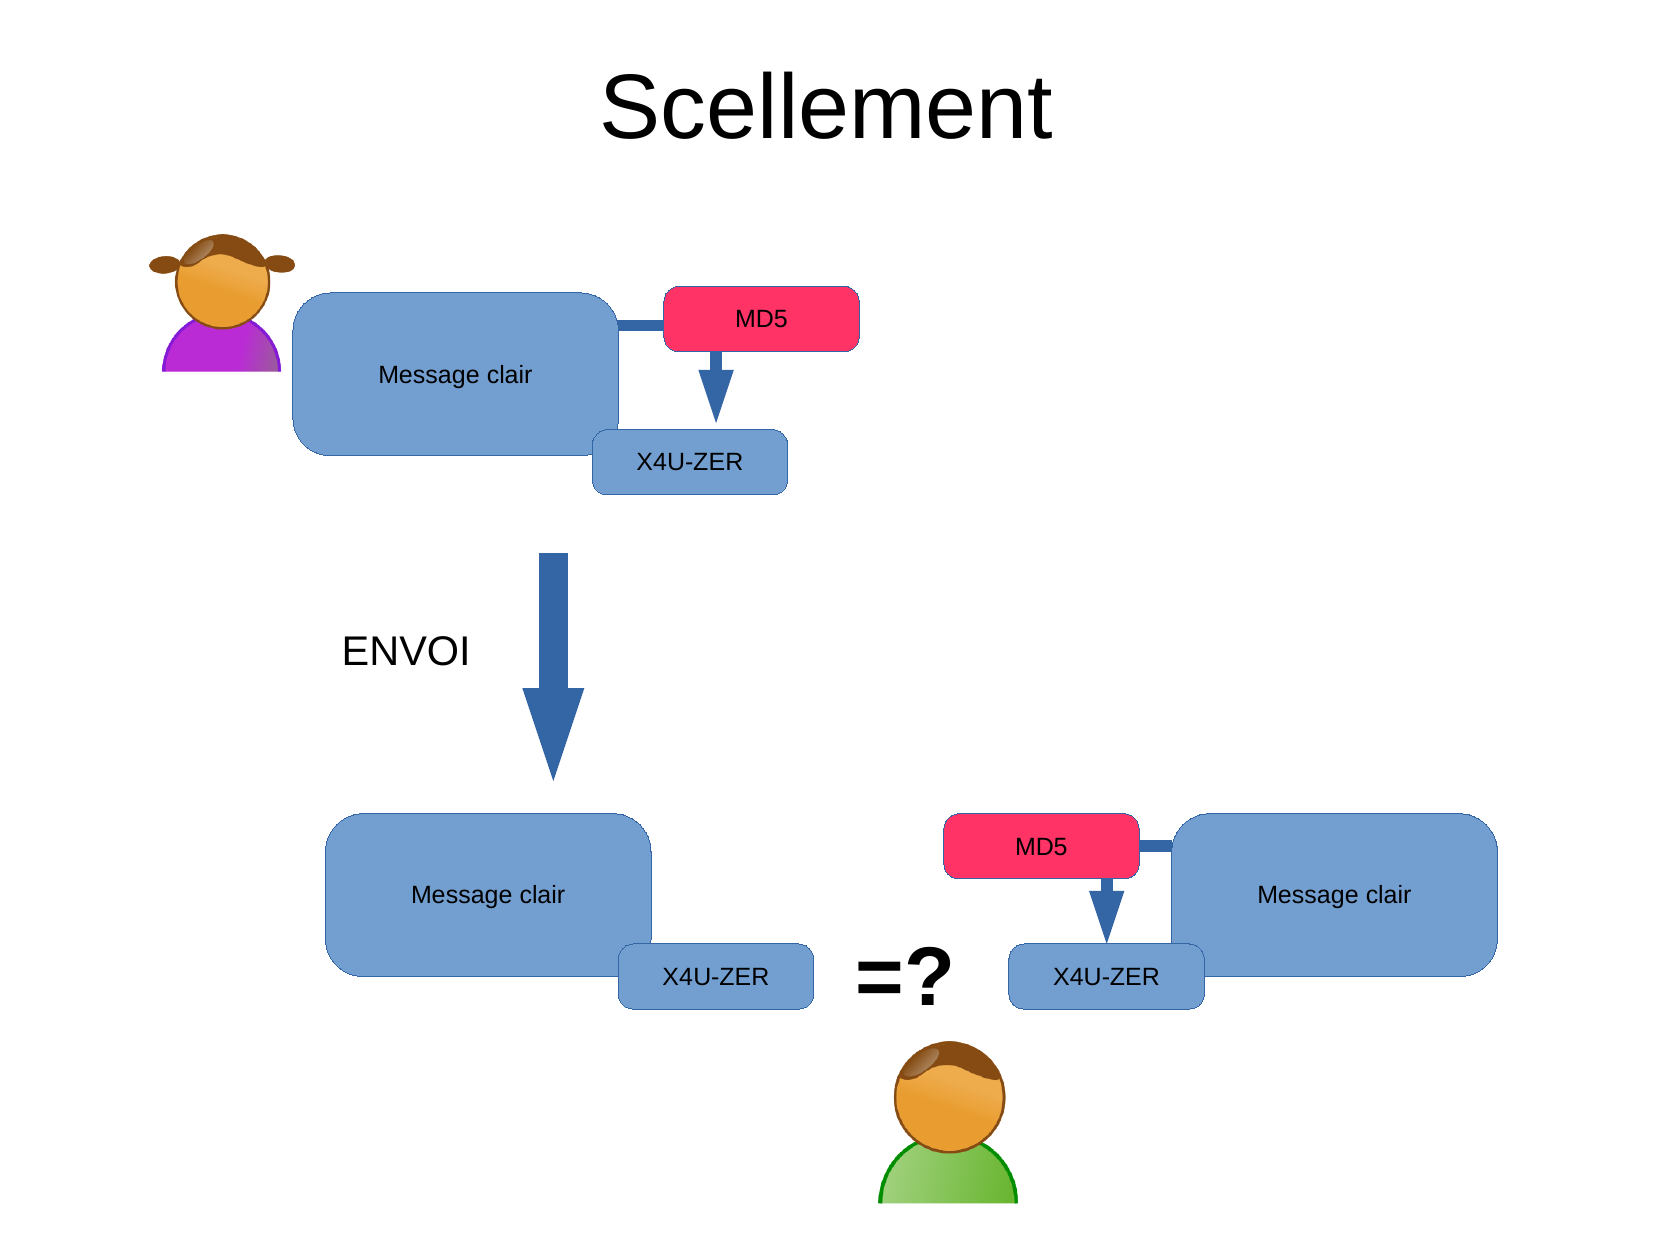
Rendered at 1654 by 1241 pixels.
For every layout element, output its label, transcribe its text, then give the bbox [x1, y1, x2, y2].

text_box Message clair [325, 813, 652, 977]
text_box =? [840, 922, 984, 1042]
picture [149, 234, 295, 373]
text_box MD5 [943, 813, 1140, 879]
text_box ENVOI [326, 620, 489, 684]
title Scellement [247, 32, 1433, 181]
picture [878, 1041, 1018, 1205]
text_box X4U-ZER [618, 943, 814, 1010]
text_box Message clair [1171, 813, 1498, 977]
text_box Message clair [292, 292, 619, 456]
text_box MD5 [663, 286, 860, 352]
text_box X4U-ZER [592, 429, 788, 495]
text_box X4U-ZER [1008, 943, 1205, 1010]
